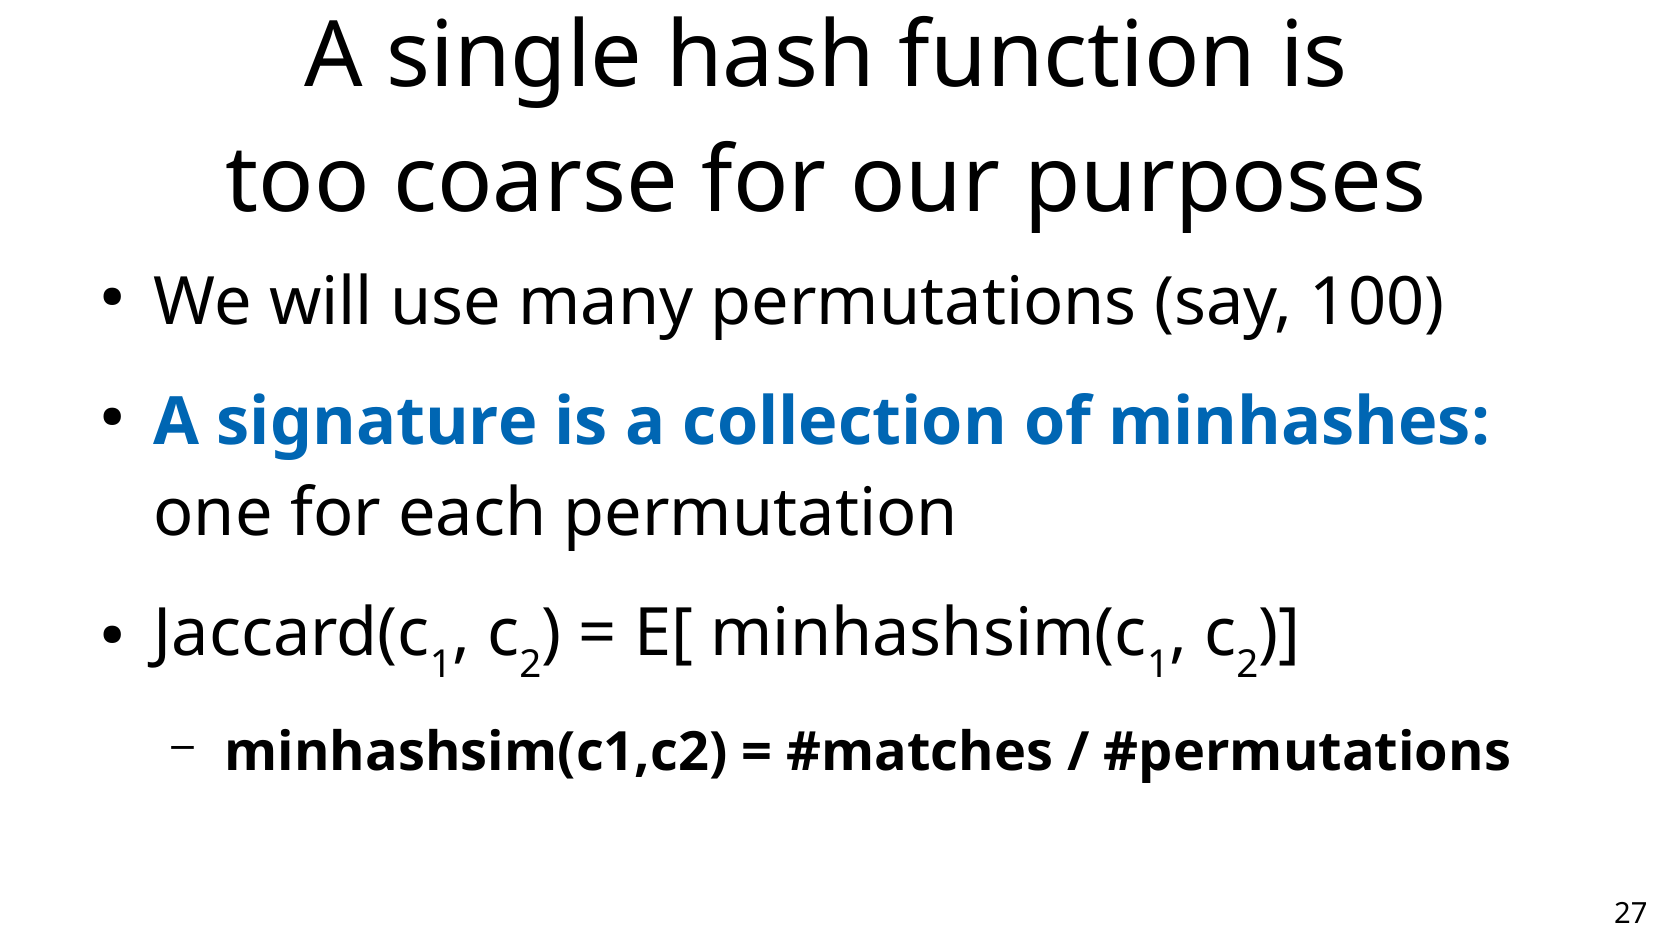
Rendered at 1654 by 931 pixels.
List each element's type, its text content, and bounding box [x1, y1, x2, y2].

list We will use many permutations (say, 100) A signature is a collection of minhashes: one for each permutation Jaccard(c1, c2) = E[ minhashsim(c1, c2)] minhashsim(c1,c2) = #matches / #permutations [82, 253, 1571, 793]
title A single hash function is too coarse for our purposes [82, 1, 1571, 226]
